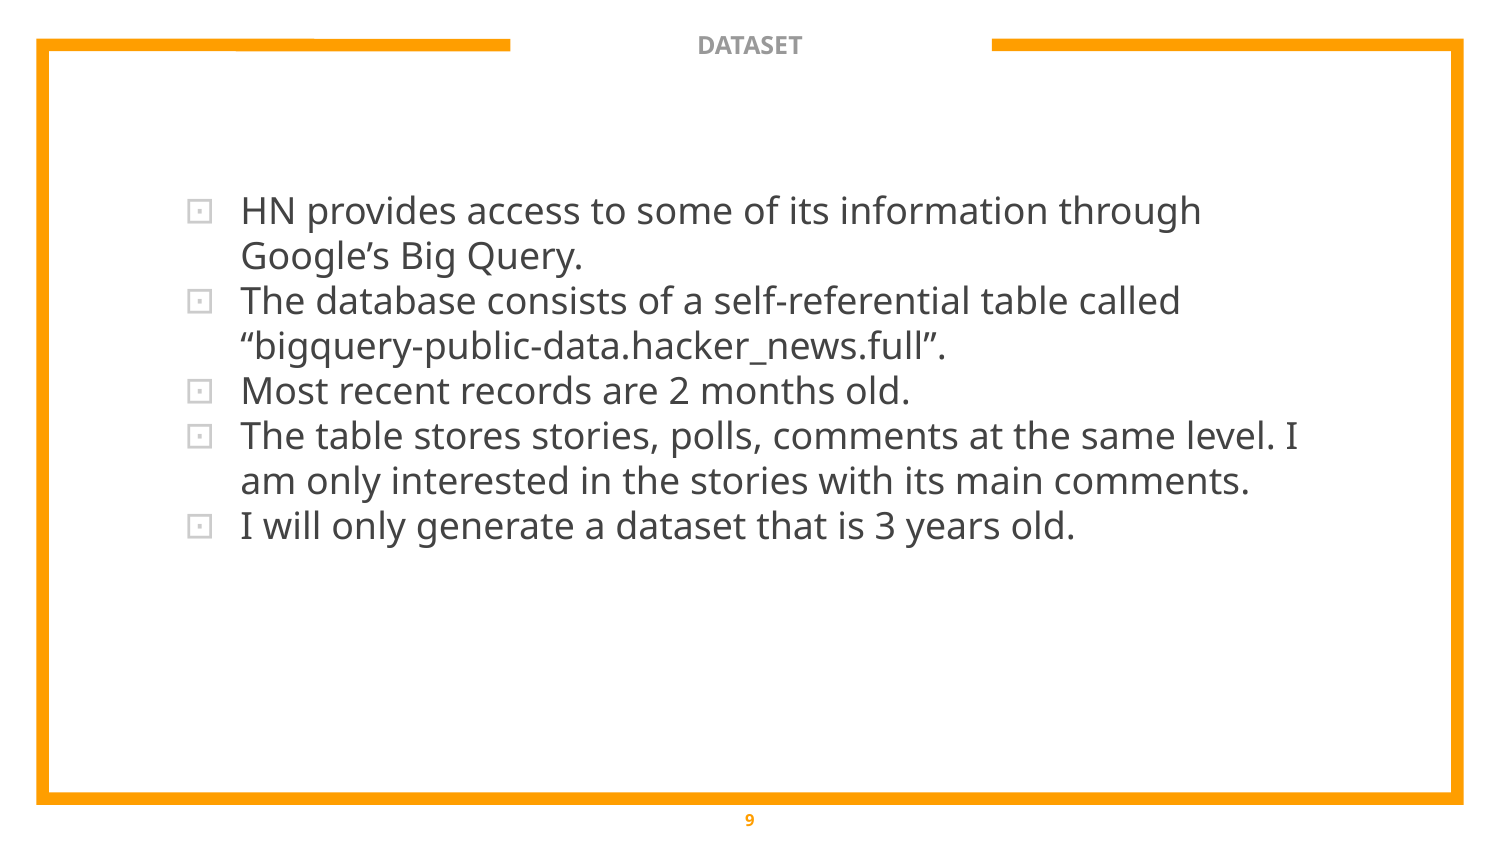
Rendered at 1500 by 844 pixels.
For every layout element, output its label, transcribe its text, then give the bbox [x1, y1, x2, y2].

slide_number <number> [0, 798, 1500, 844]
title DATASET [531, 15, 969, 136]
list HN provides access to some of its information through Google’s Big Query. The database consists of a self-referential table called “bigquery-public-data.hacker_news.full”. Most recent records are 2 months old. The table stores stories, polls, comments at the same level. I am only interested in the stories with its main comments. I will only generate a dataset that is 3 years old. [150, 171, 1350, 672]
